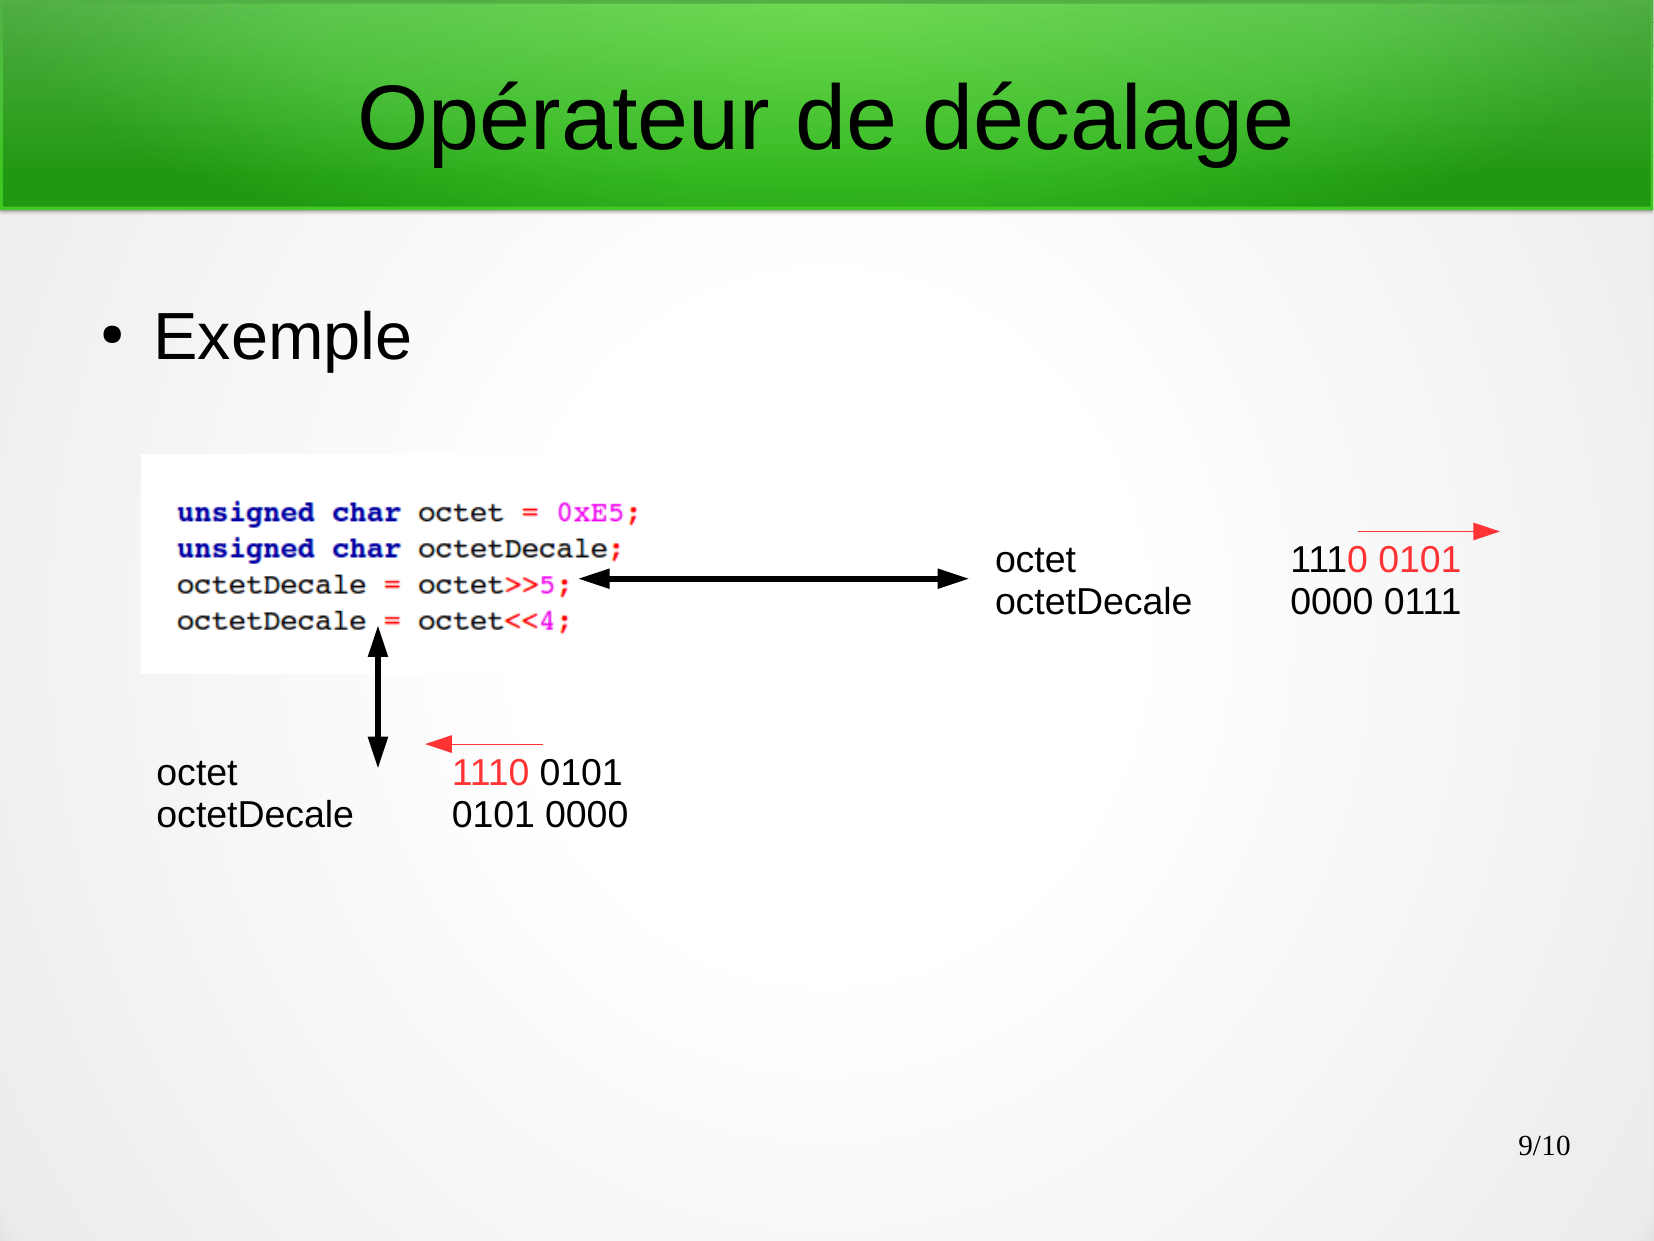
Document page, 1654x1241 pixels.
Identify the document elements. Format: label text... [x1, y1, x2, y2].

text_box octet 1110 0101 octetDecale 0000 0111 [980, 531, 1536, 638]
text_box octet 1110 0101 octetDecale 0101 0000 [141, 744, 697, 851]
picture [141, 454, 680, 674]
list Exemple [82, 299, 1571, 1019]
title Opérateur de décalage [82, 47, 1571, 189]
